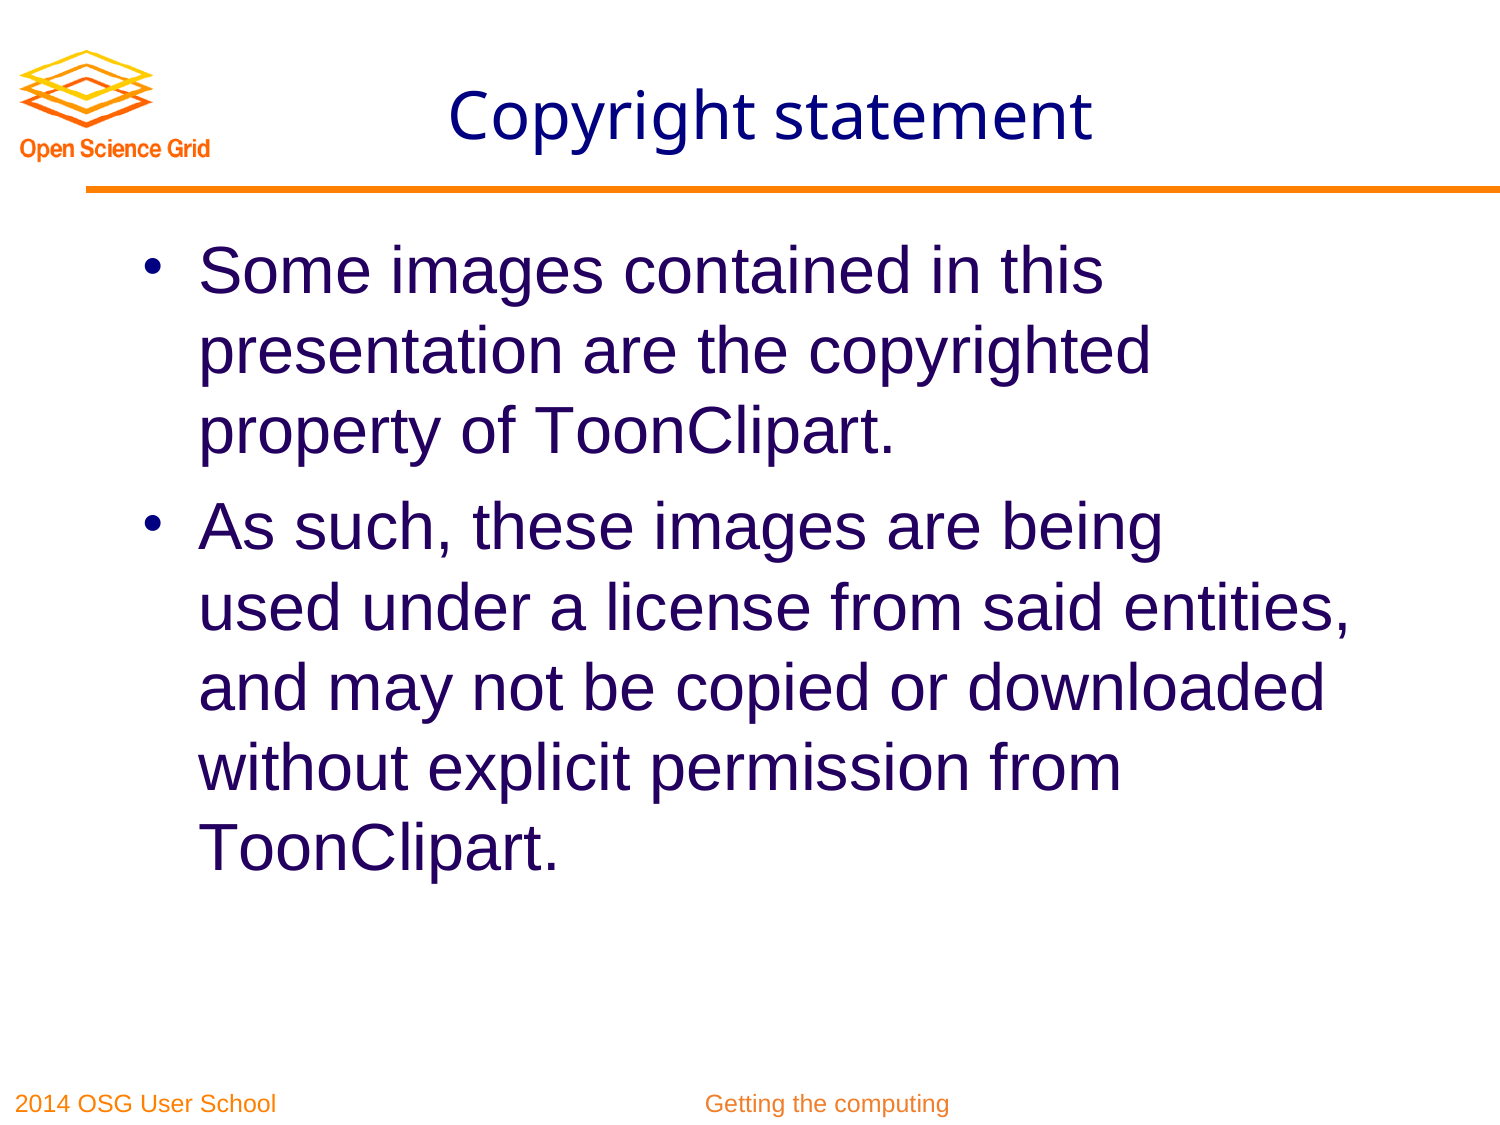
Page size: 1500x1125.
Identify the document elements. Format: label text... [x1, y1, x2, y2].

list Some images contained in this presentation are the copyrighted property of ToonClipart. As such, these images are being used under a license from said entities, and may not be copied or downloaded without explicit permission from ToonClipart. [127, 218, 1403, 1069]
picture [0, 27, 201, 179]
title Copyright statement [201, 18, 1342, 207]
